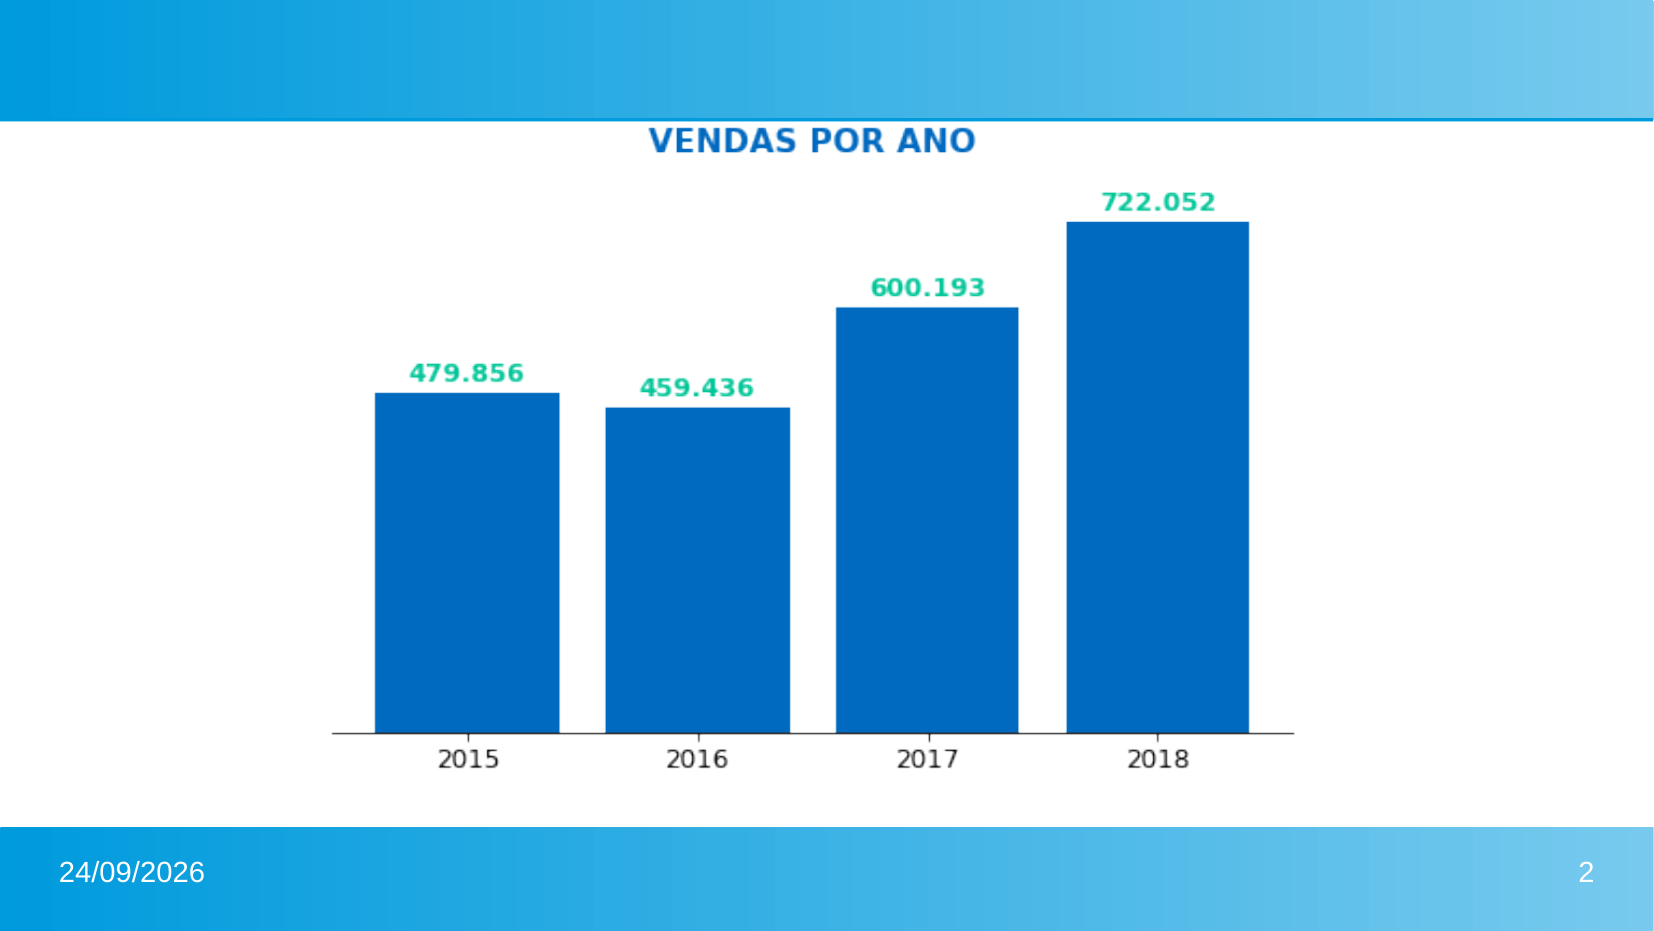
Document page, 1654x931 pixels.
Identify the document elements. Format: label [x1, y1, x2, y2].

picture [177, 122, 1418, 827]
picture [259, 76, 1418, 117]
